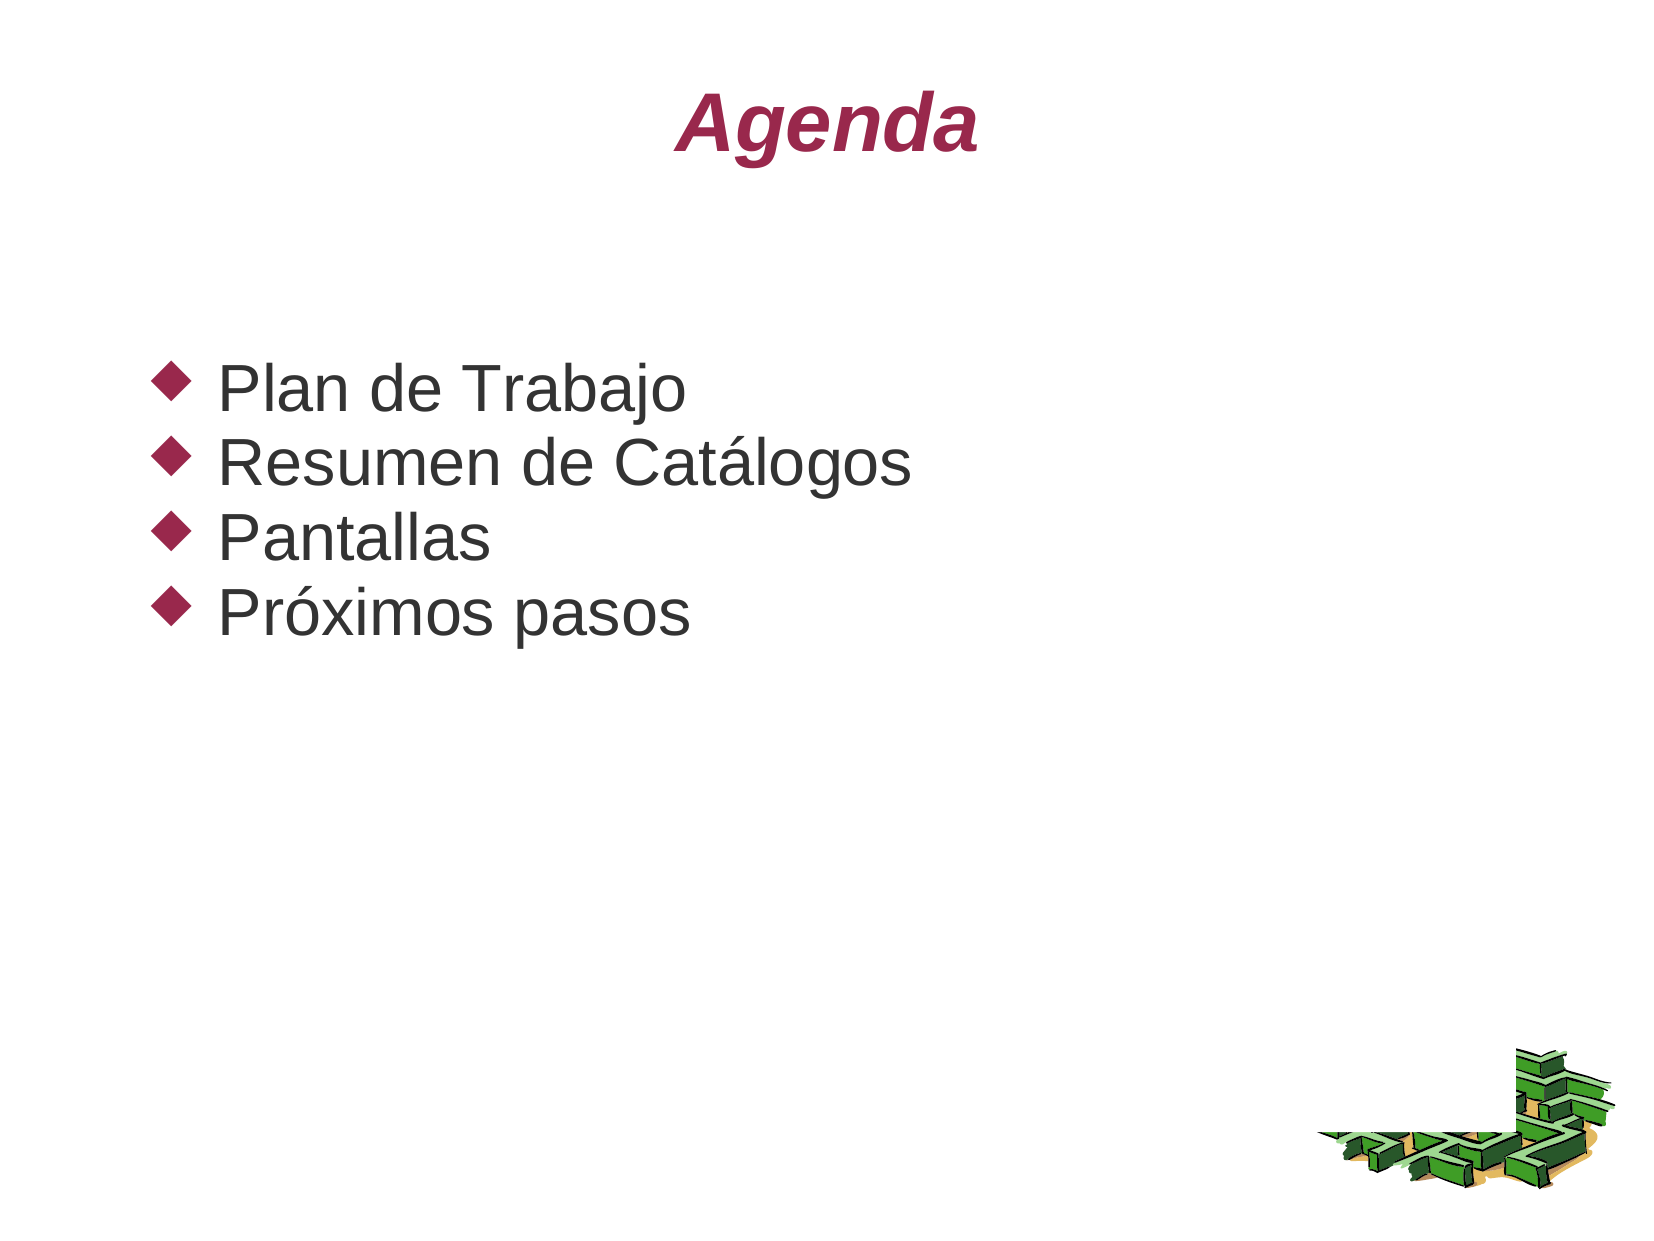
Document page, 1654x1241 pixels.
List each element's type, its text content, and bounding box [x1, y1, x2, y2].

list Plan de Trabajo Resumen de Catálogos Pantallas Próximos pasos [134, 350, 1516, 1133]
title Agenda [121, 19, 1534, 227]
